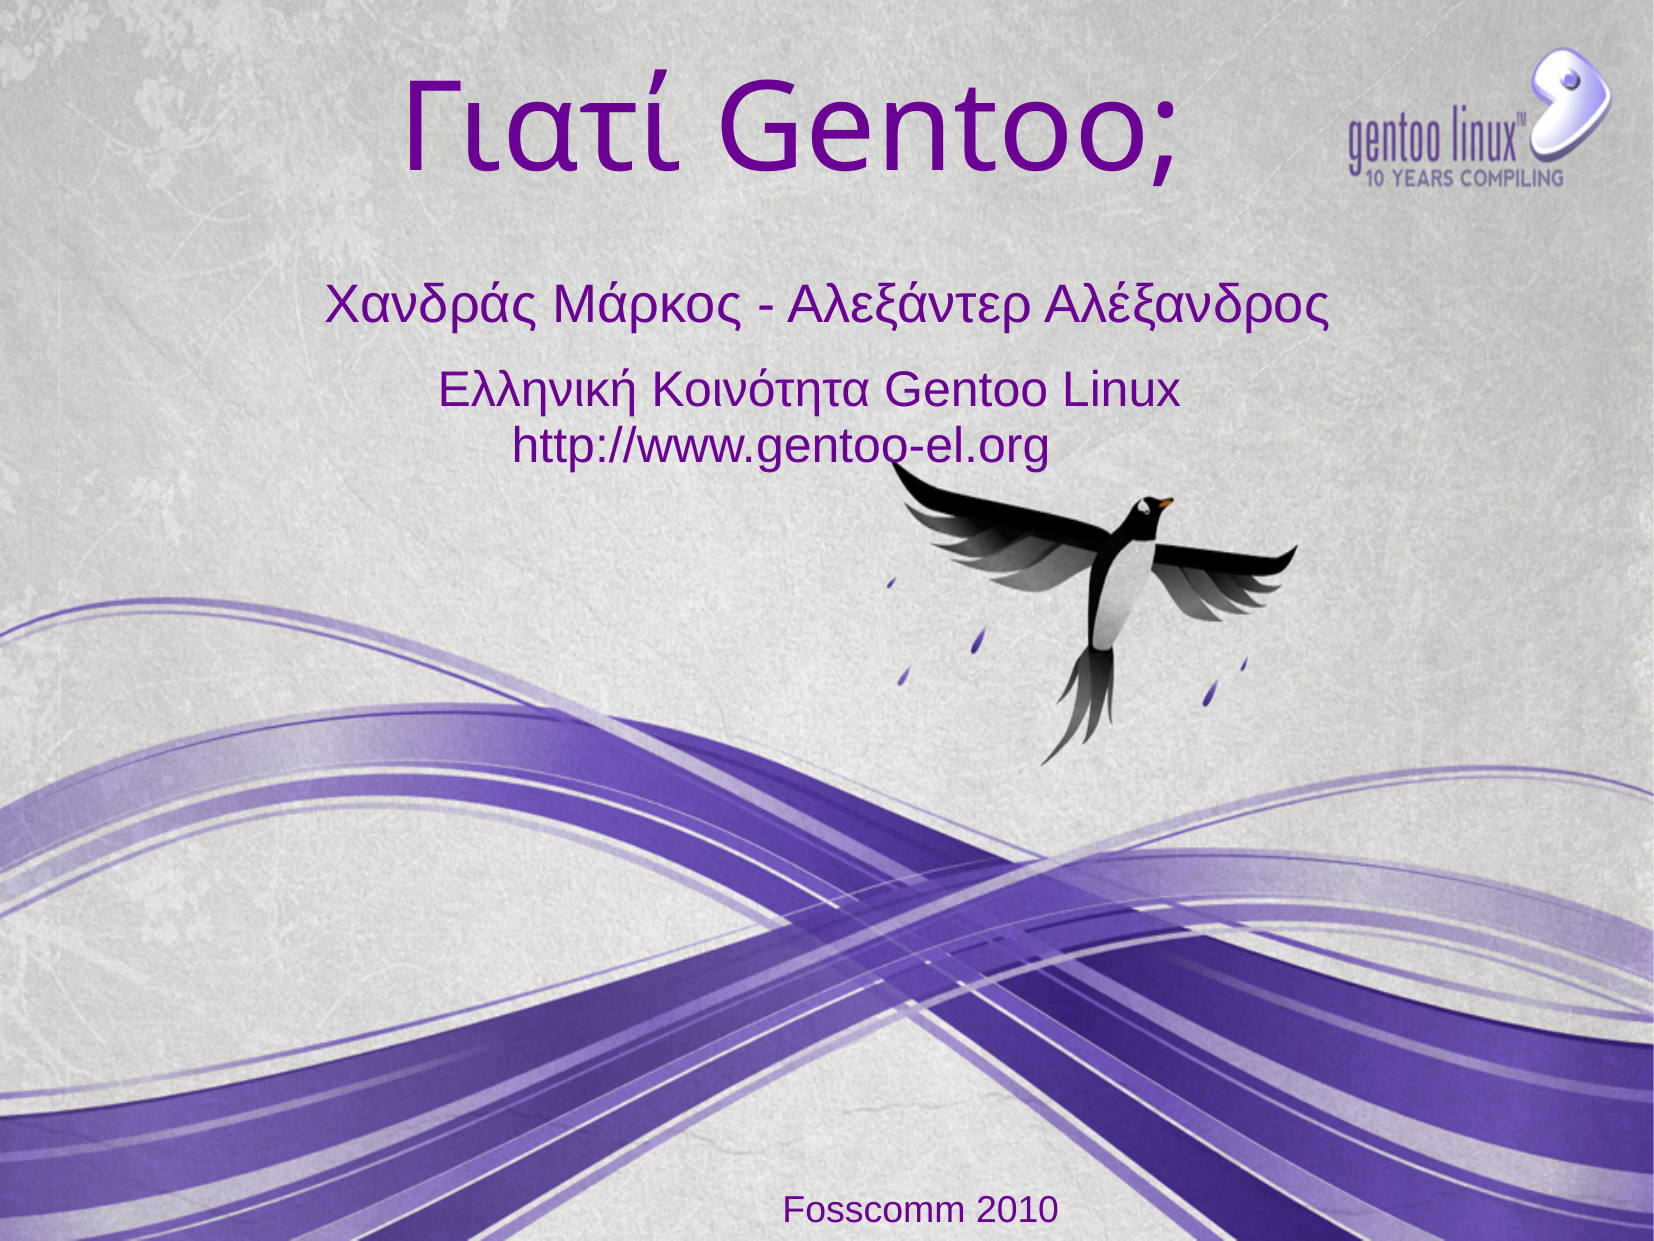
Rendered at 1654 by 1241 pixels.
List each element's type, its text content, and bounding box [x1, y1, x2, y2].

text_box Χανδράς Μάρκος - Αλεξάντερ Αλέξανδρος [309, 265, 1347, 355]
picture [0, 0, 1654, 1241]
text_box Fosscomm 2010 [767, 1181, 1075, 1238]
text_box Ελληνική Κοινότητα Gentoo Linux http://www.gentoo-el.org [423, 354, 1211, 481]
text_box Γιατί Gentoo; [383, 29, 1300, 219]
